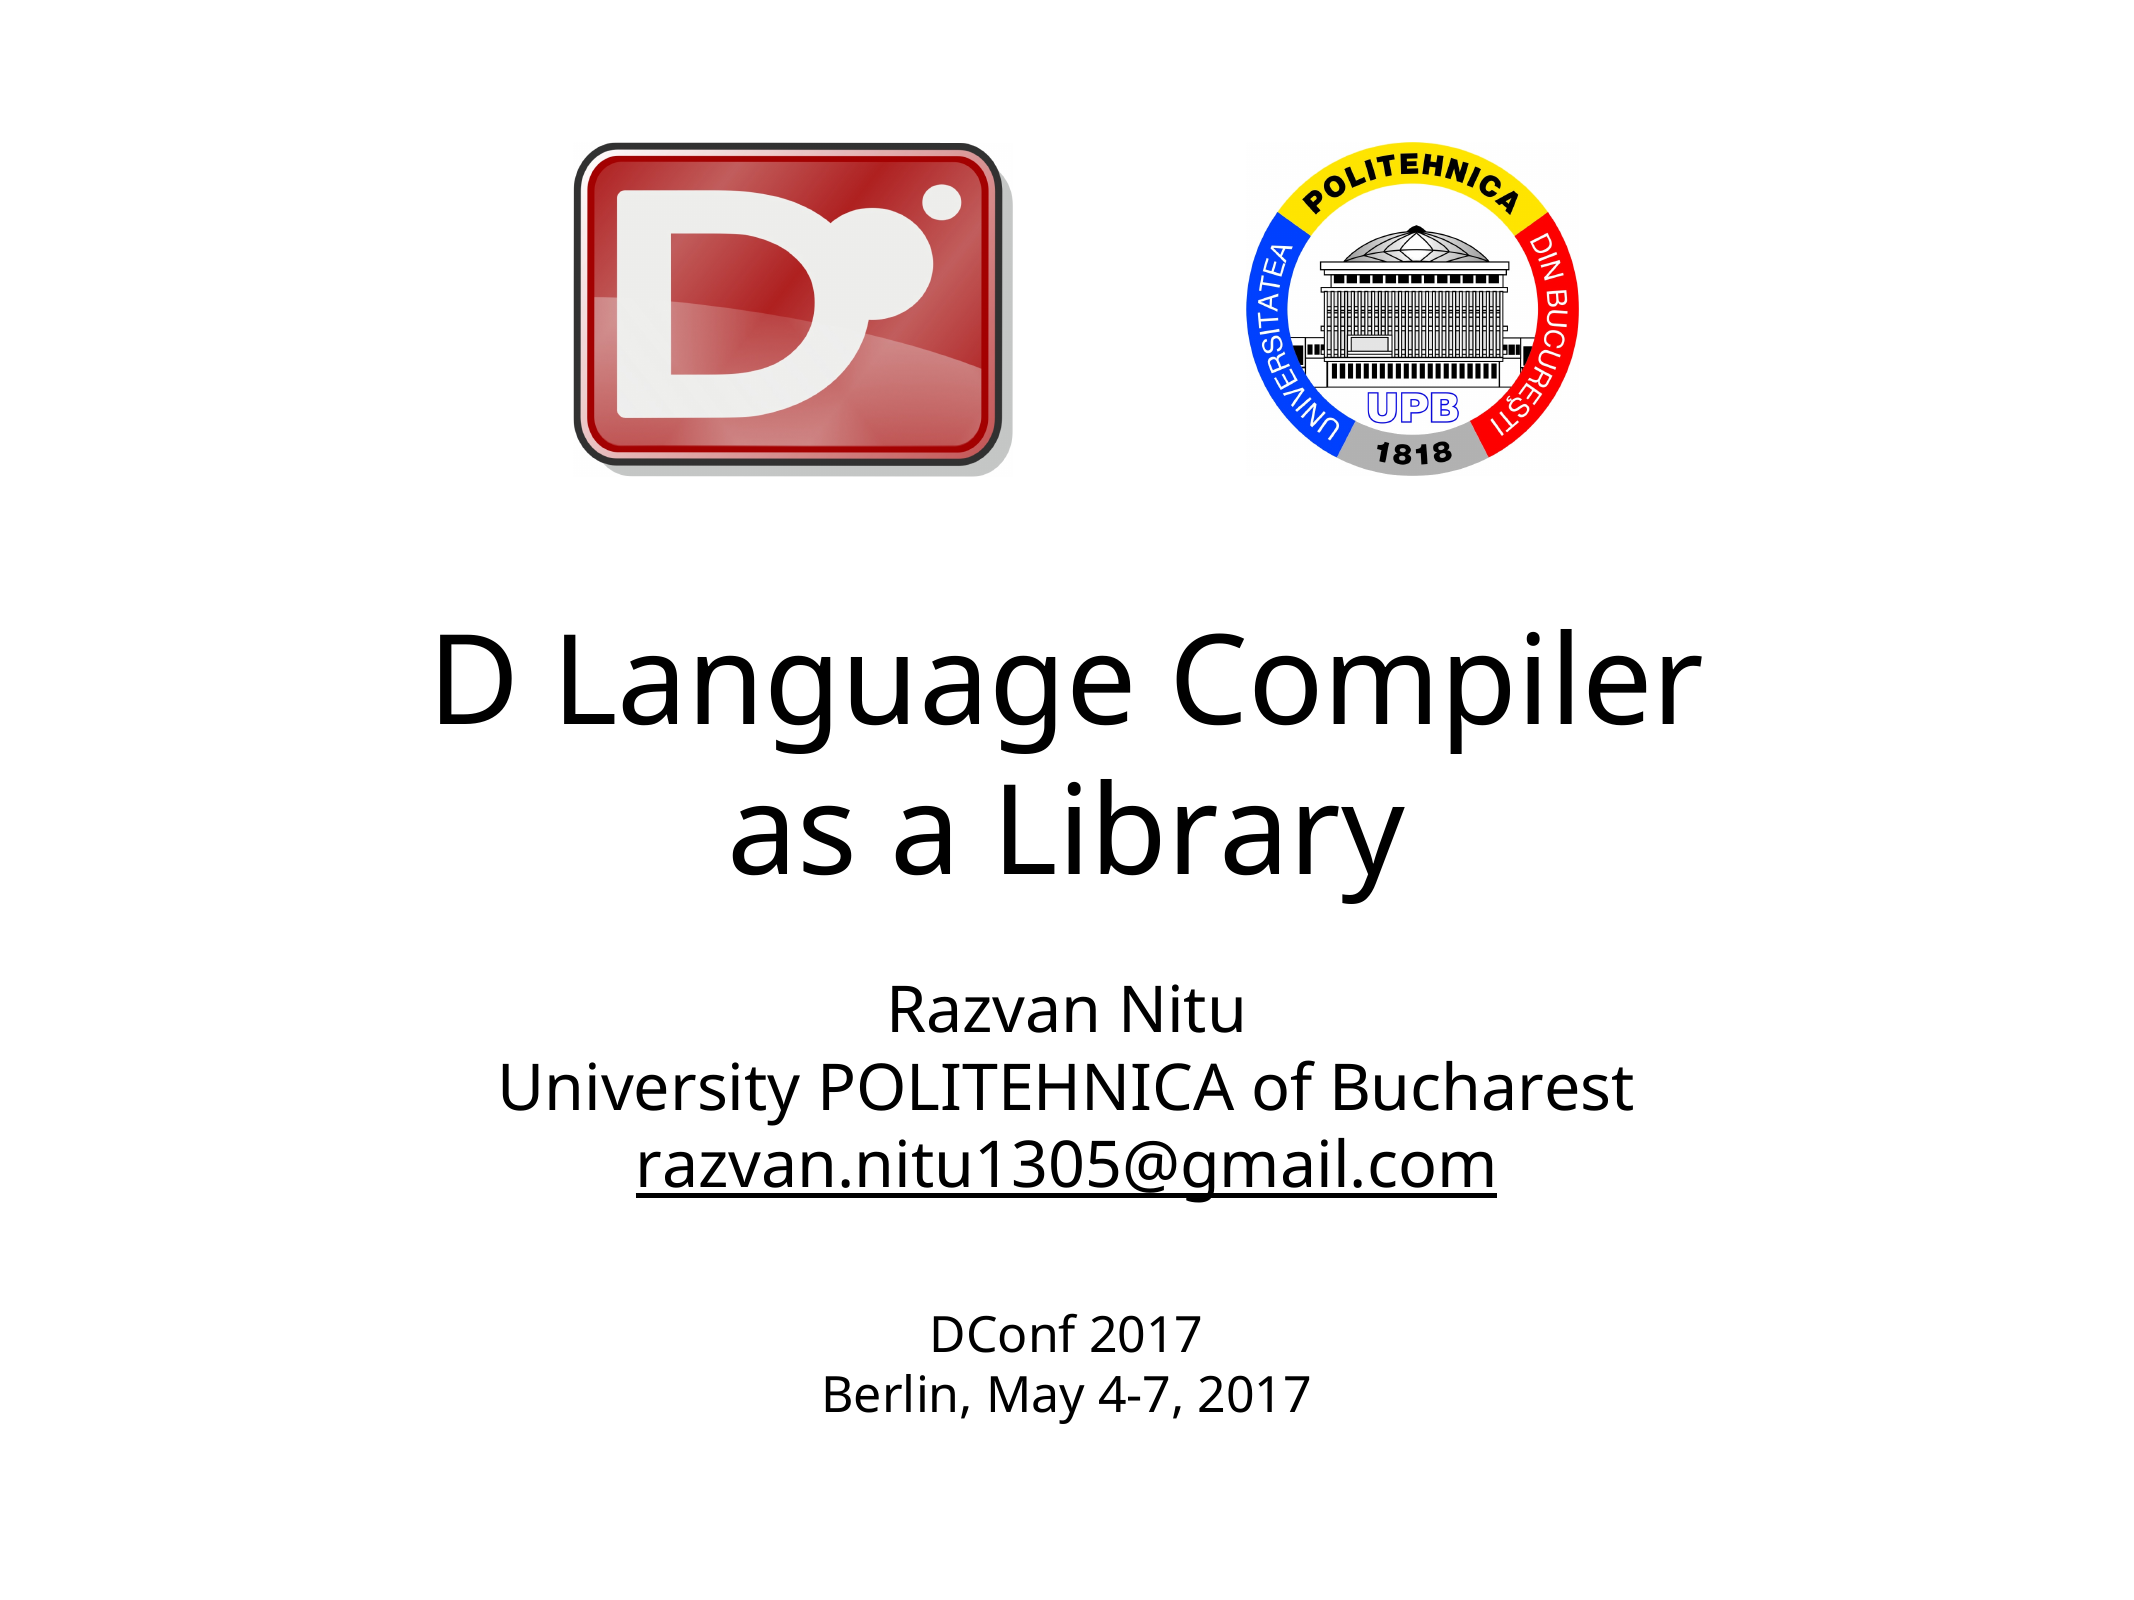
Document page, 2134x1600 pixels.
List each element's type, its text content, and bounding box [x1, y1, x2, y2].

title D Language Compiler as a Library [208, 660, 1925, 908]
text_box DConf 2017 Berlin, May 4-7, 2017 [813, 1293, 1321, 1431]
picture [1246, 142, 1579, 476]
subtitle Razvan Nitu University POLITEHNICA of Bucharest razvan.nitu1305@gmail.com [208, 960, 1925, 1208]
picture [573, 142, 1013, 477]
